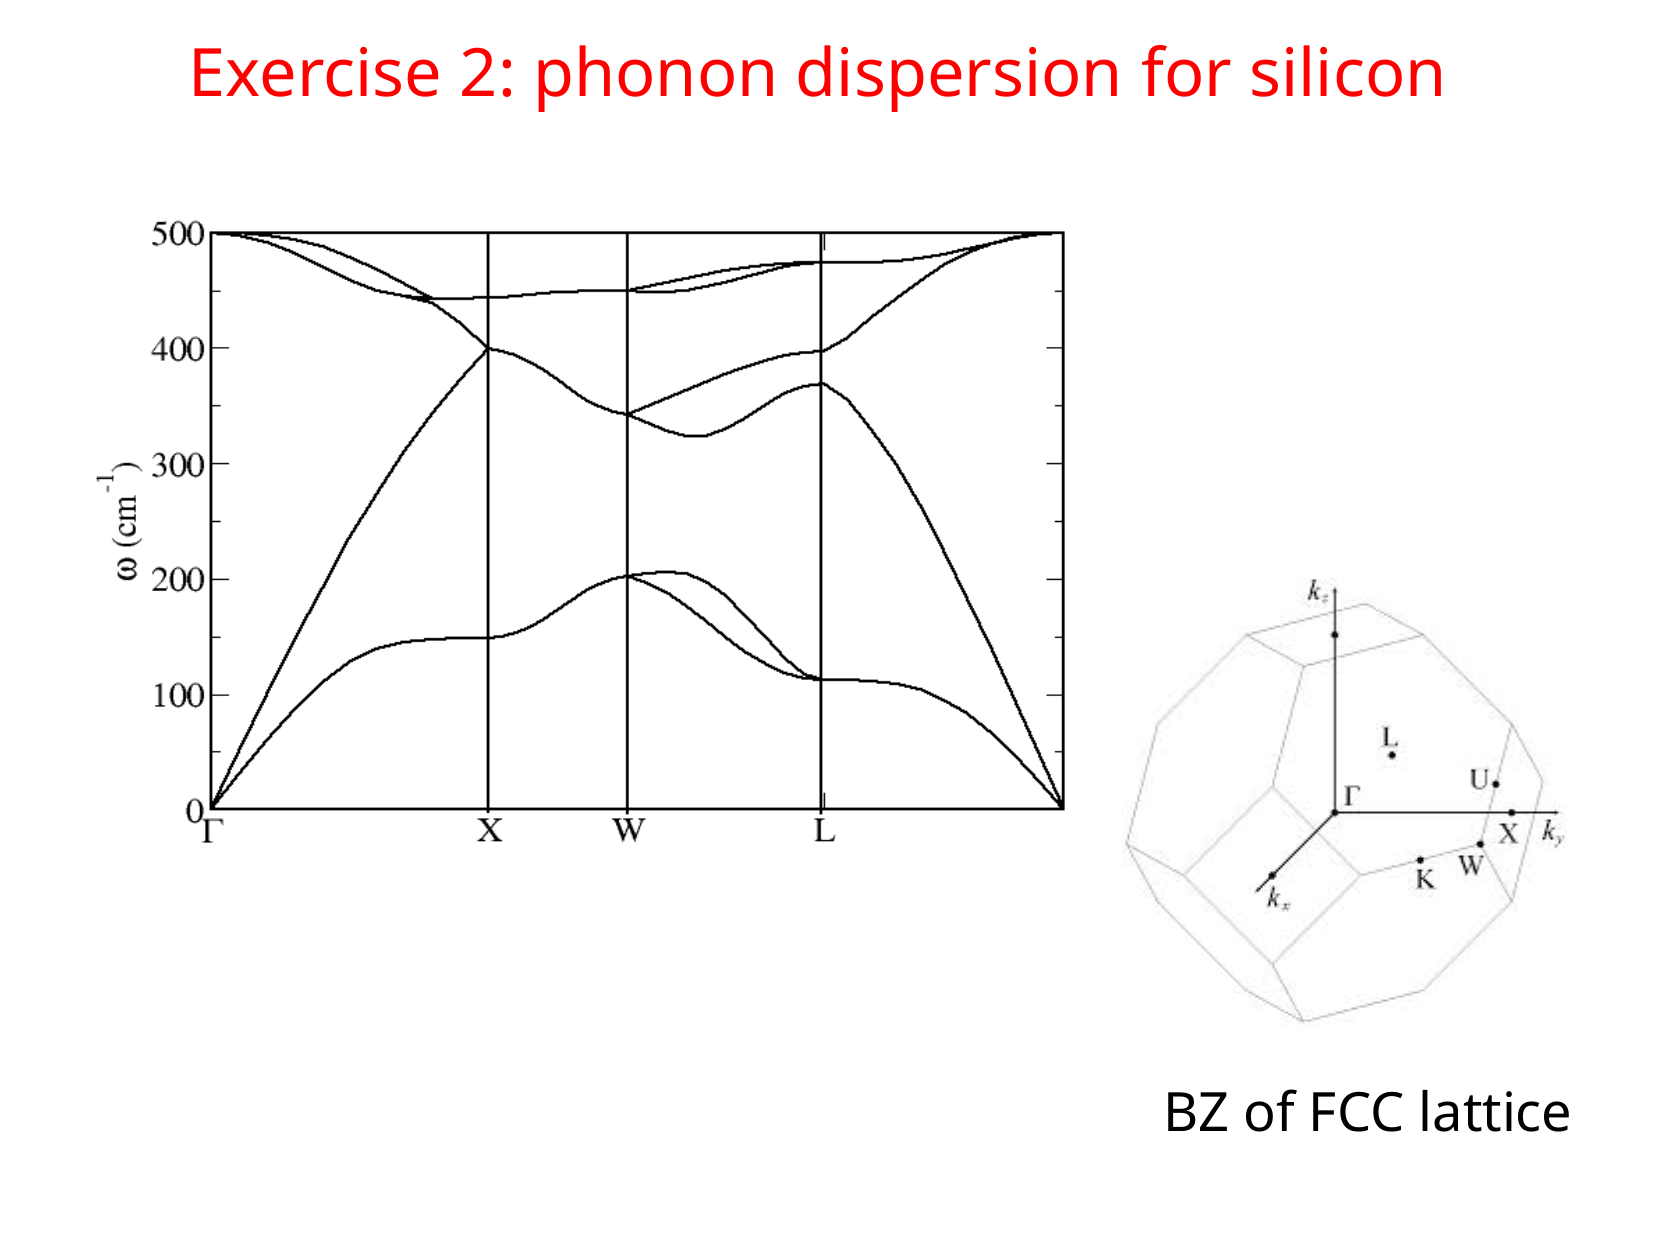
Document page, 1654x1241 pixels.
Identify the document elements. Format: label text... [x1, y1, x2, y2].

text_box BZ of FCC lattice [1145, 1062, 1587, 1164]
title Exercise 2: phonon dispersion for silicon [17, 0, 1636, 174]
picture [83, 191, 1075, 851]
picture [1122, 578, 1567, 1028]
